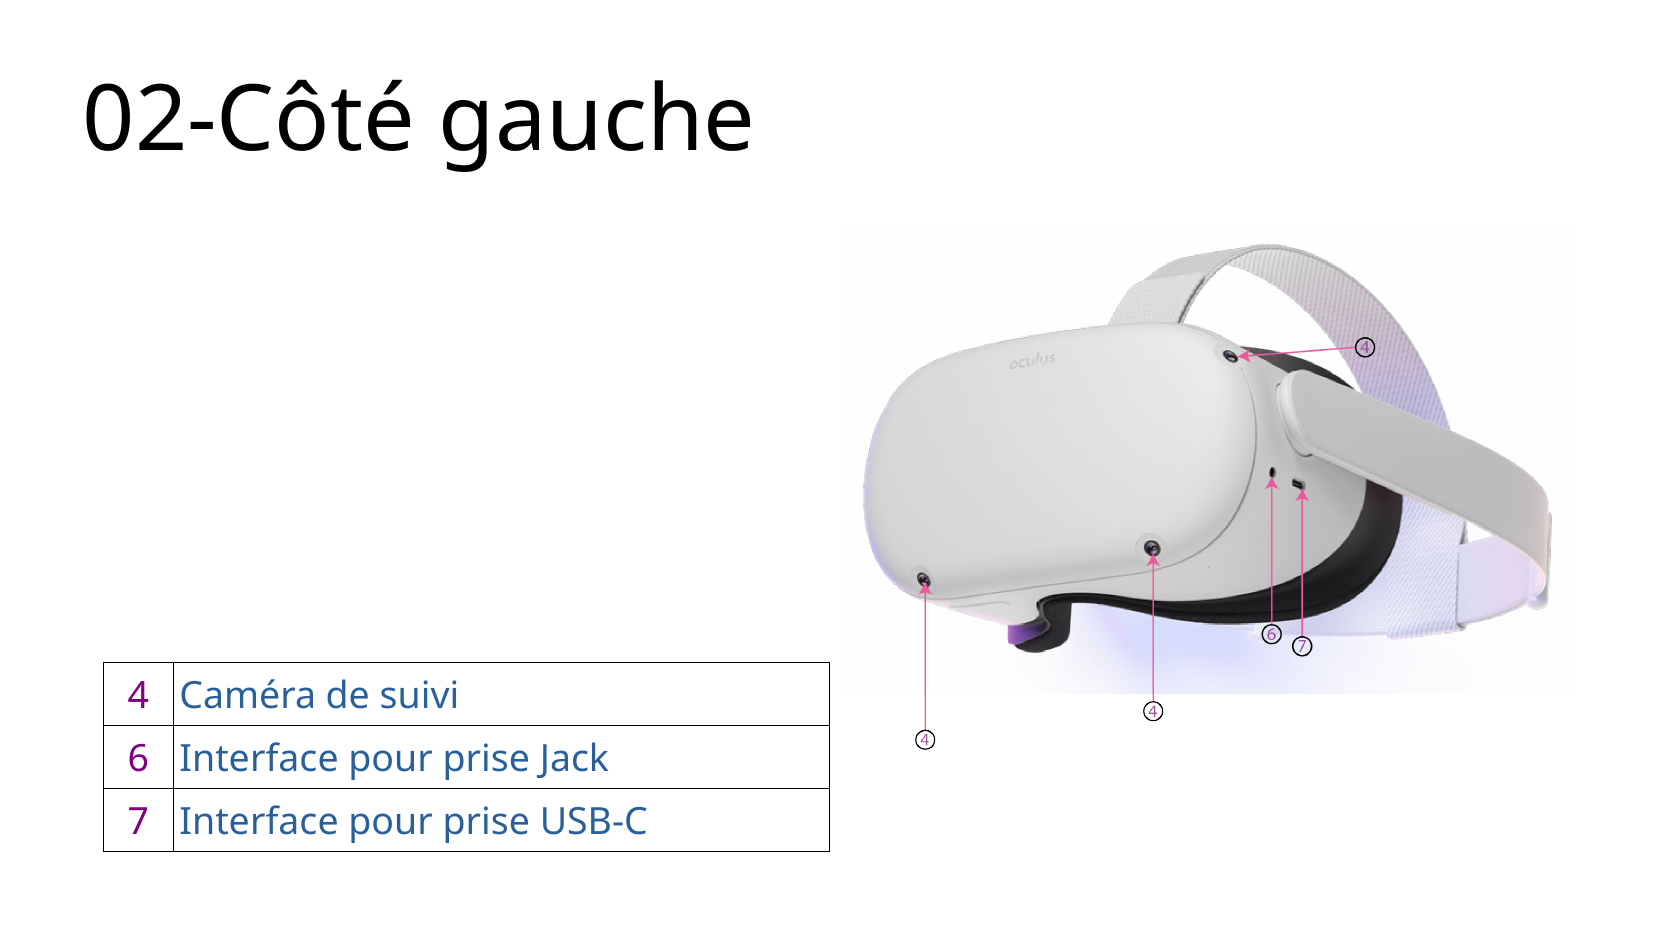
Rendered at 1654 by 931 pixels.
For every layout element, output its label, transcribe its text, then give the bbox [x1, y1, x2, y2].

table_cell 6 [104, 726, 173, 788]
table_cell Interface pour prise Jack [174, 726, 829, 788]
table_cell 7 [104, 789, 173, 851]
table_header 4 [104, 663, 173, 725]
picture [845, 224, 1572, 750]
table_header Caméra de suivi [174, 663, 829, 725]
title 02-Côté gauche [82, 37, 1571, 193]
table_cell Interface pour prise USB-C [174, 789, 829, 851]
